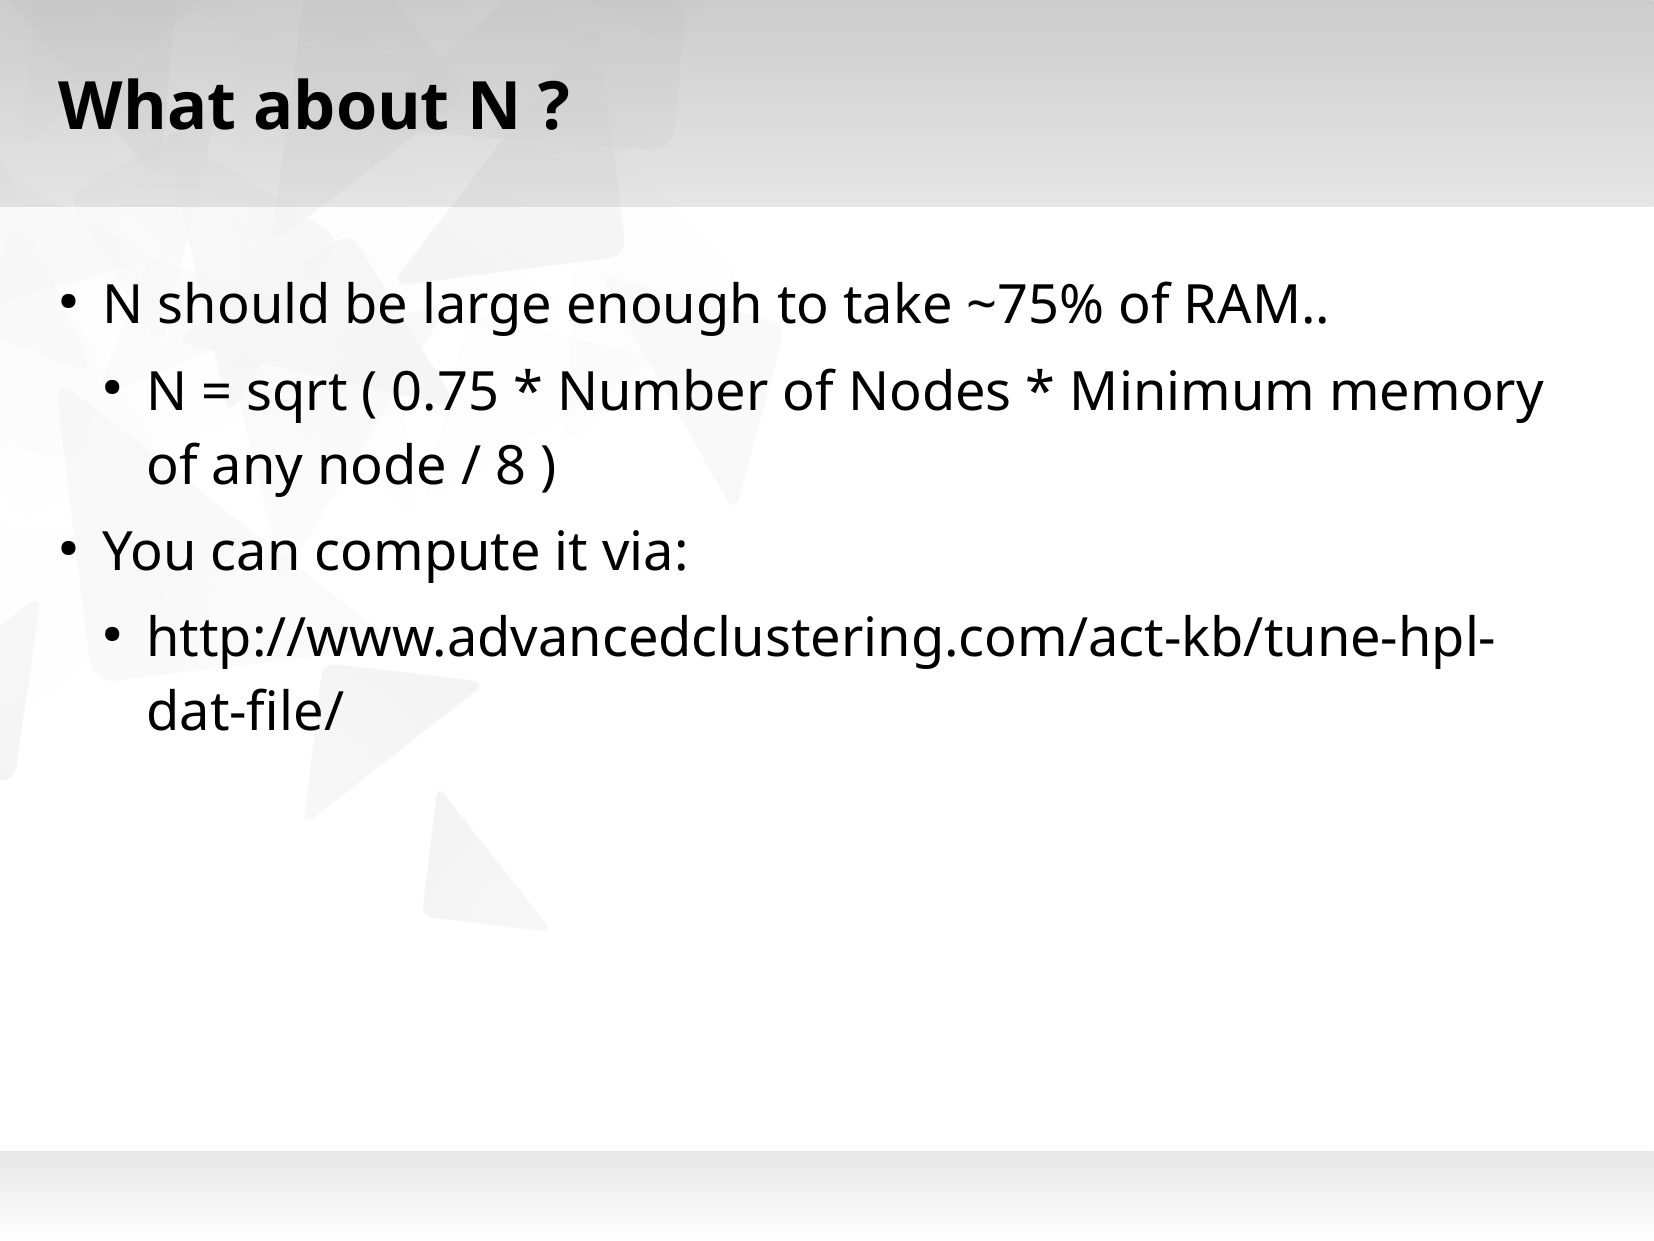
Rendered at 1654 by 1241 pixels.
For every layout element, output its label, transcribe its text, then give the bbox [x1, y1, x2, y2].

list N should be large enough to take ~75% of RAM.. N = sqrt ( 0.75 * Number of Nodes * Minimum memory of any node / 8 ) You can compute it via: http://www.advancedclustering.com/act-kb/tune-hpl-dat-file/ [59, 265, 1595, 986]
title What about N ? [59, 29, 1595, 178]
picture [0, 0, 783, 931]
